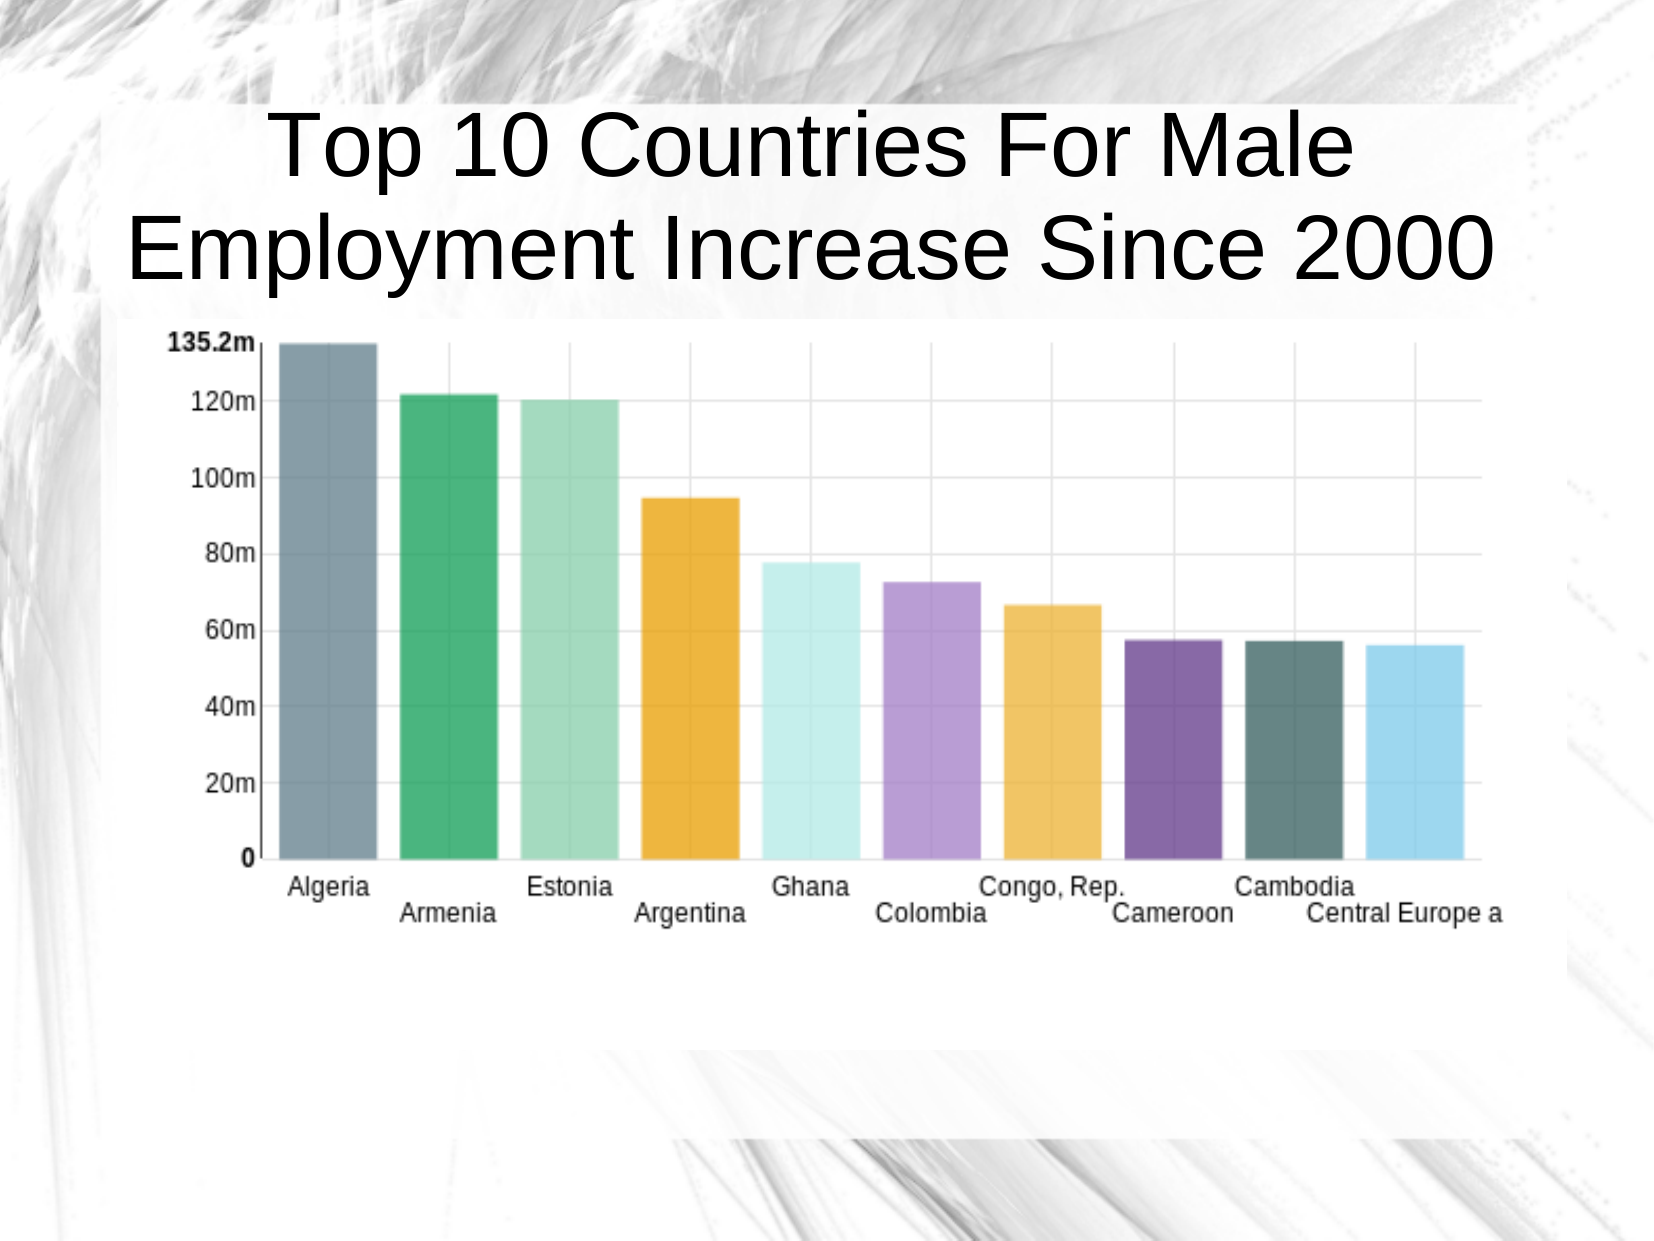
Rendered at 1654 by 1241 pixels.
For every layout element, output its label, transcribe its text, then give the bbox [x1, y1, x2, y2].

title Top 10 Countries For Male Employment Increase Since 2000 [118, 93, 1506, 299]
picture [0, 0, 1654, 1241]
